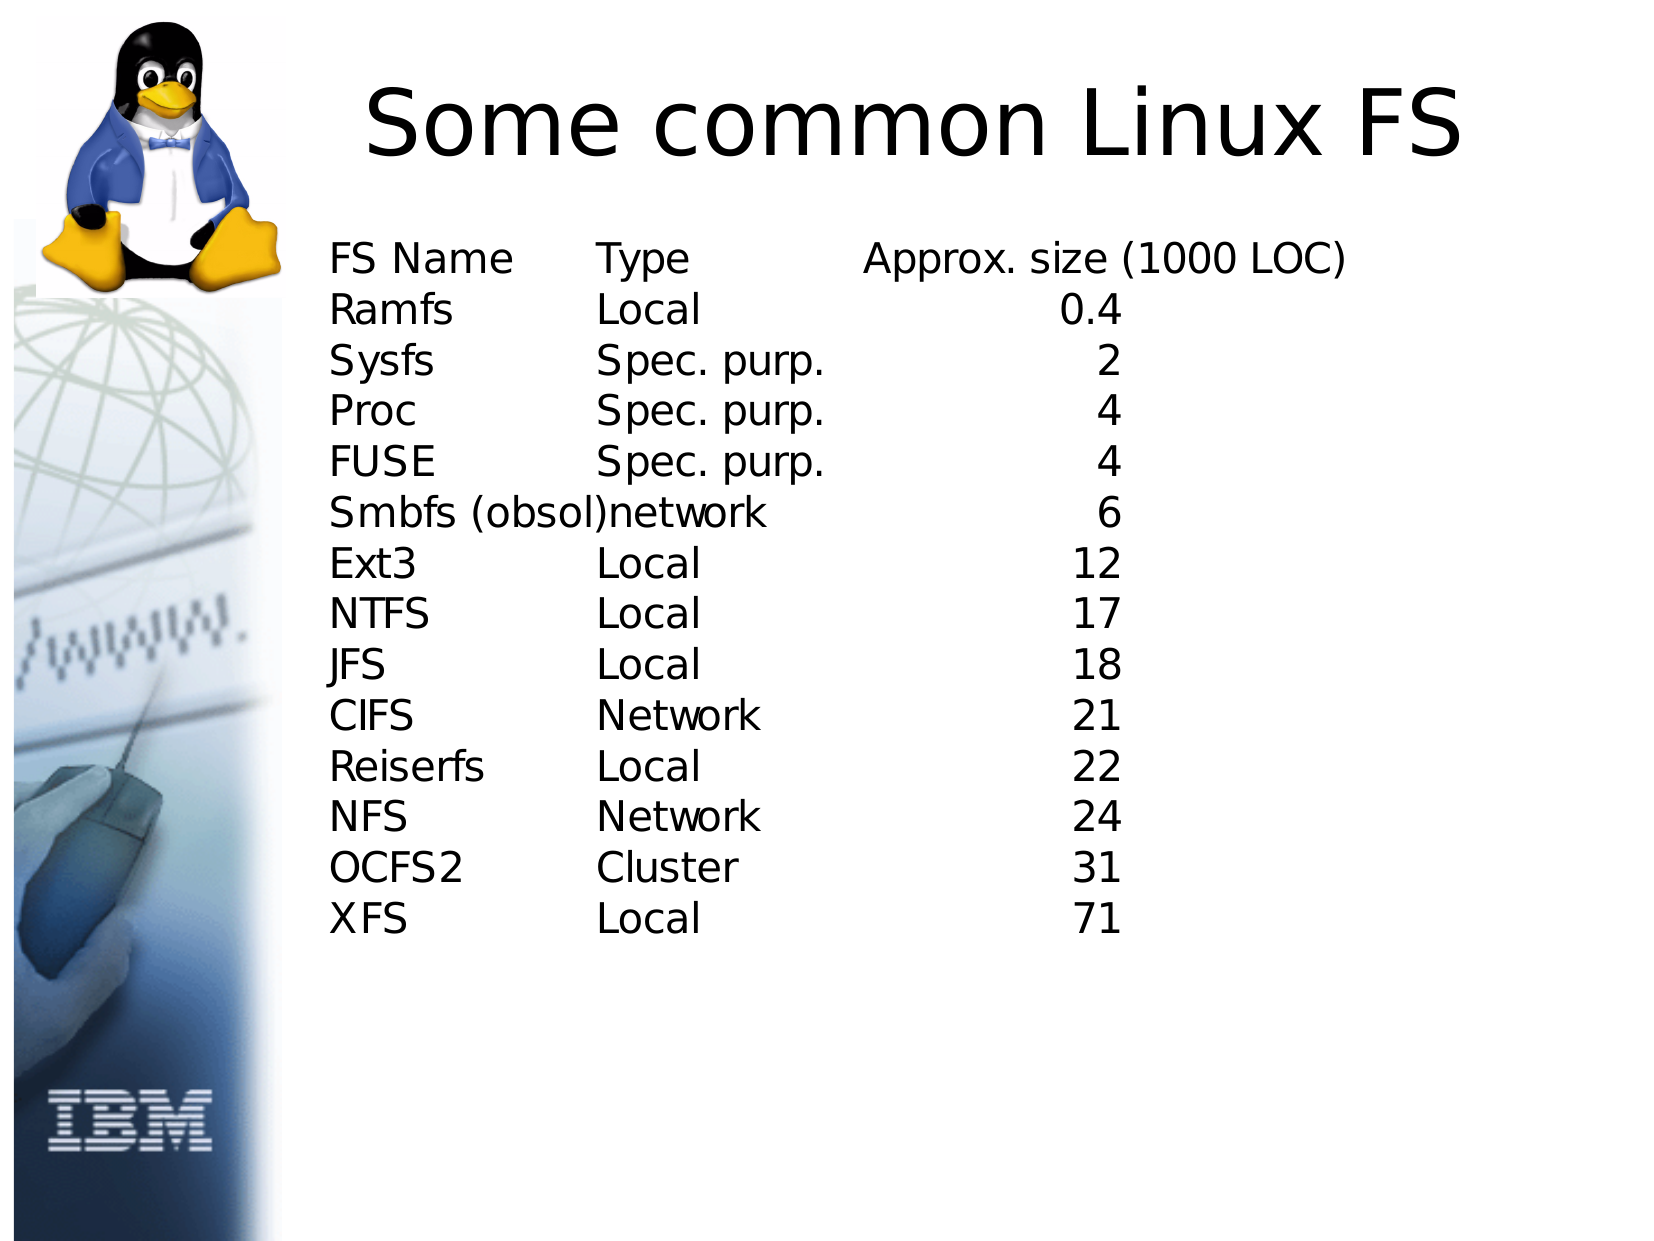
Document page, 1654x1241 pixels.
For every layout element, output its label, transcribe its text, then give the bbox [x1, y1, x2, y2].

title Some common Linux FS [301, 39, 1528, 209]
chart [324, 236, 1398, 1053]
